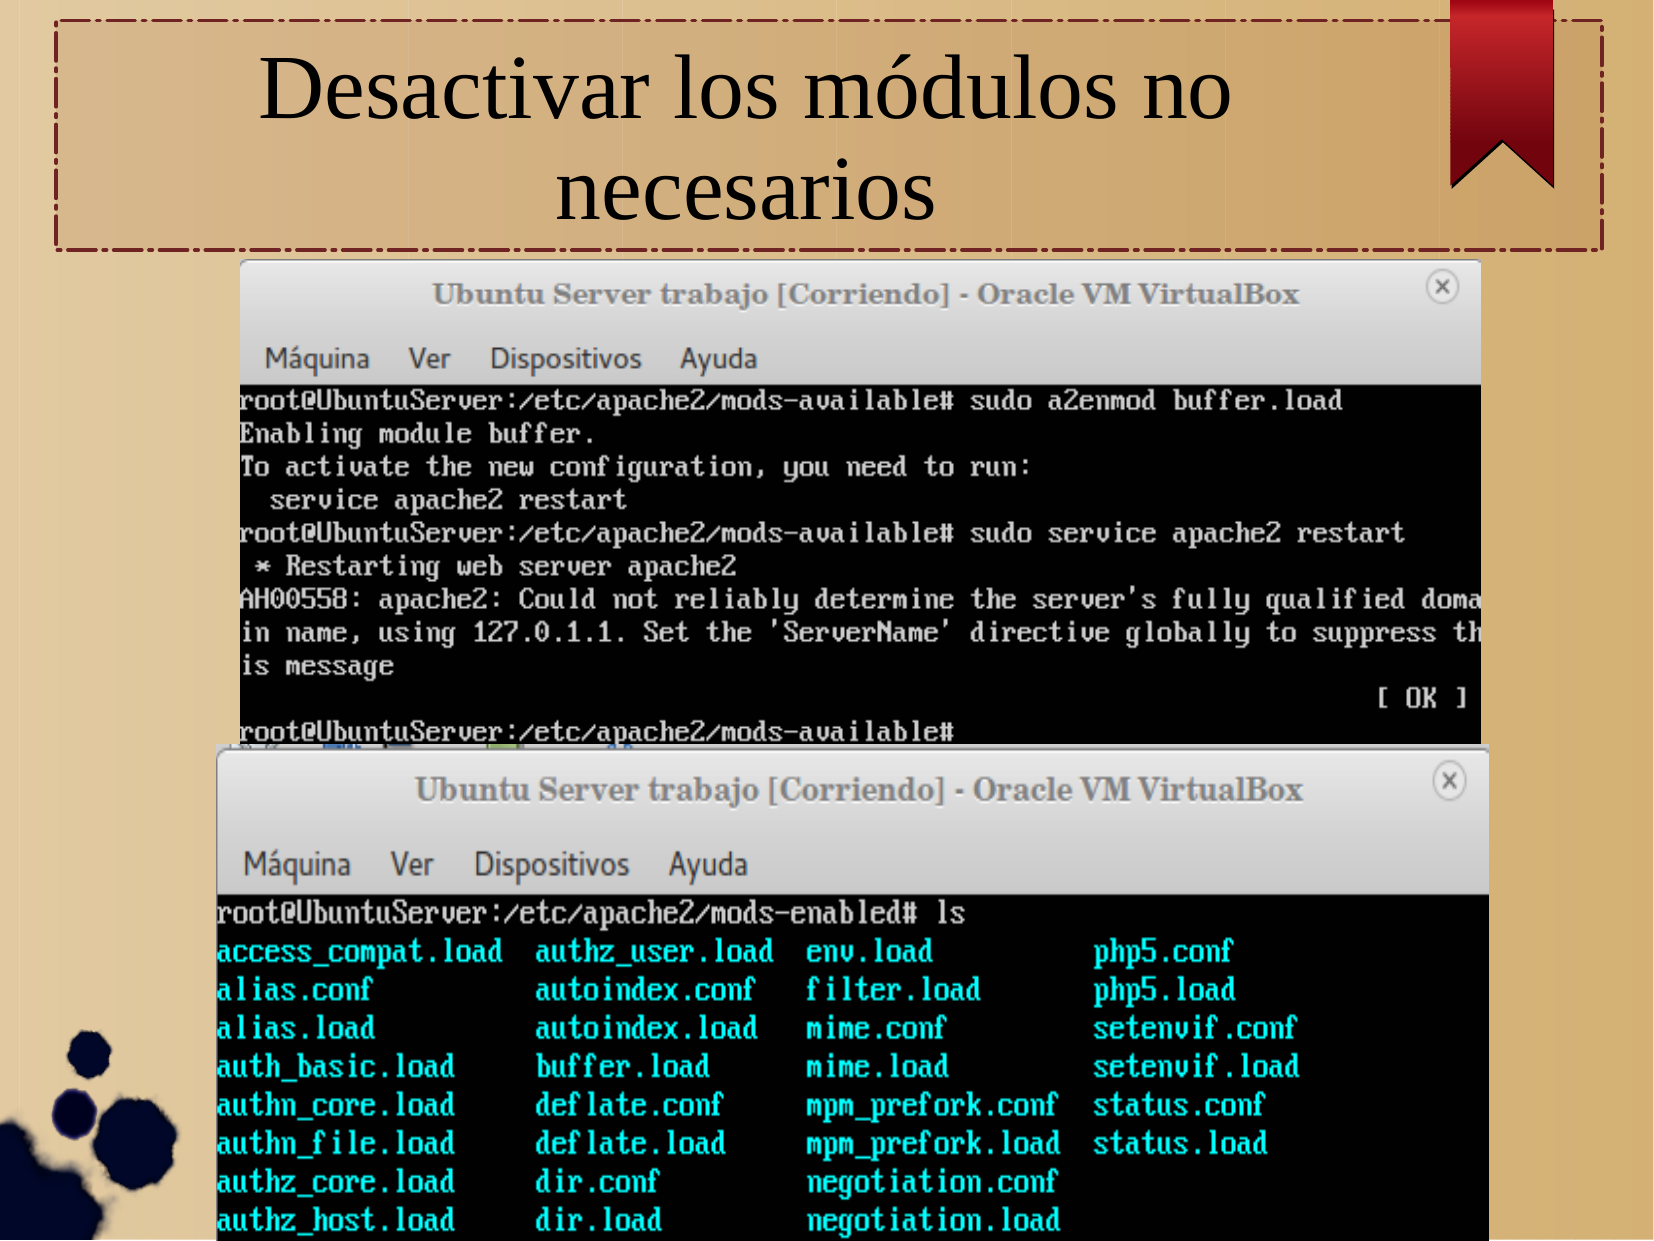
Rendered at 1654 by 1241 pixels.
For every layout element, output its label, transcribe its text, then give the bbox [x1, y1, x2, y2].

picture [216, 259, 1489, 1241]
title Desactivar los módulos no necesarios [82, 35, 1412, 240]
